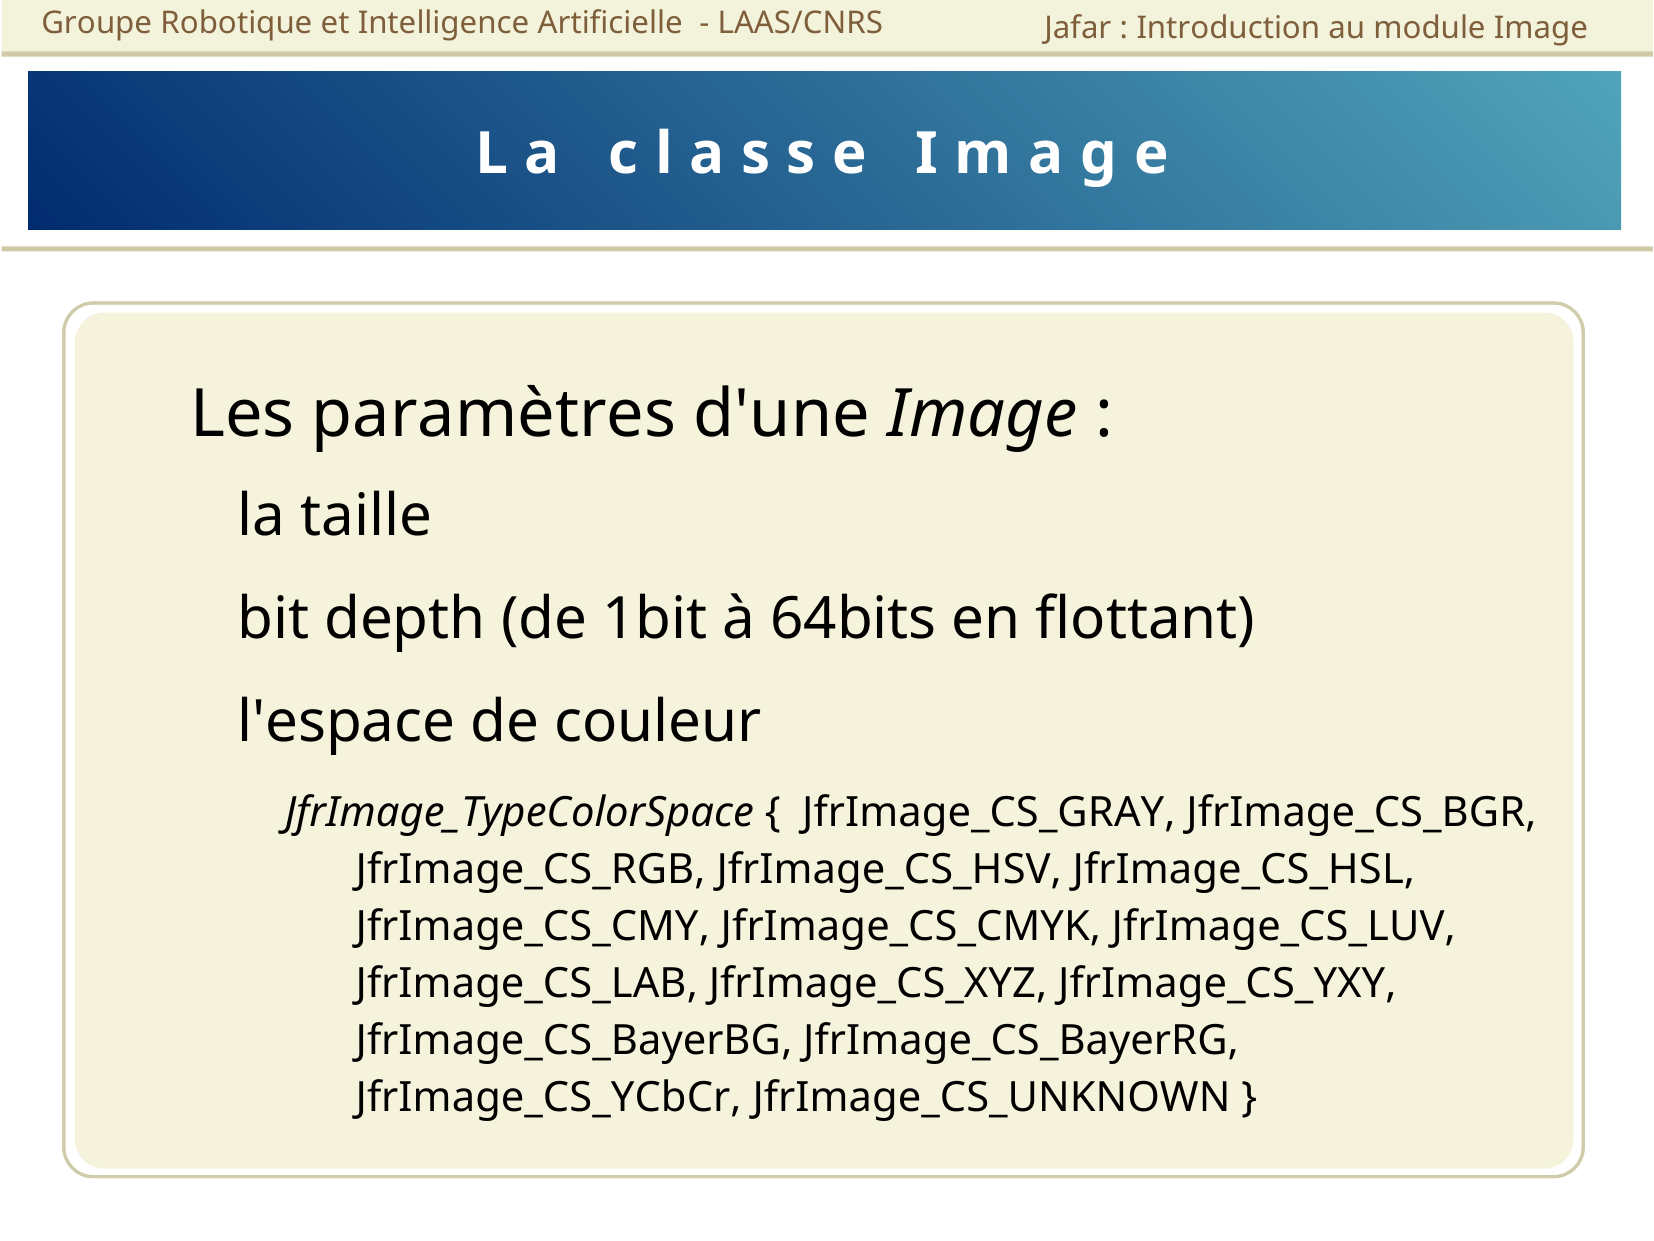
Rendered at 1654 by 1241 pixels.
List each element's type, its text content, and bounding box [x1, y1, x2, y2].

list Les paramètres d'une Image : la taille bit depth (de 1bit à 64bits en flottant) l'espace de couleur JfrImage_TypeColorSpace { JfrImage_CS_GRAY, JfrImage_CS_BGR, JfrImage_CS_RGB, JfrImage_CS_HSV, JfrImage_CS_HSL, JfrImage_CS_CMY, JfrImage_CS_CMYK, JfrImage_CS_LUV, JfrImage_CS_LAB, JfrImage_CS_XYZ, JfrImage_CS_YXY, JfrImage_CS_BayerBG, JfrImage_CS_BayerRG, JfrImage_CS_YCbCr, JfrImage_CS_UNKNOWN } [178, 364, 1569, 1147]
title La classe Image [57, 81, 1587, 221]
